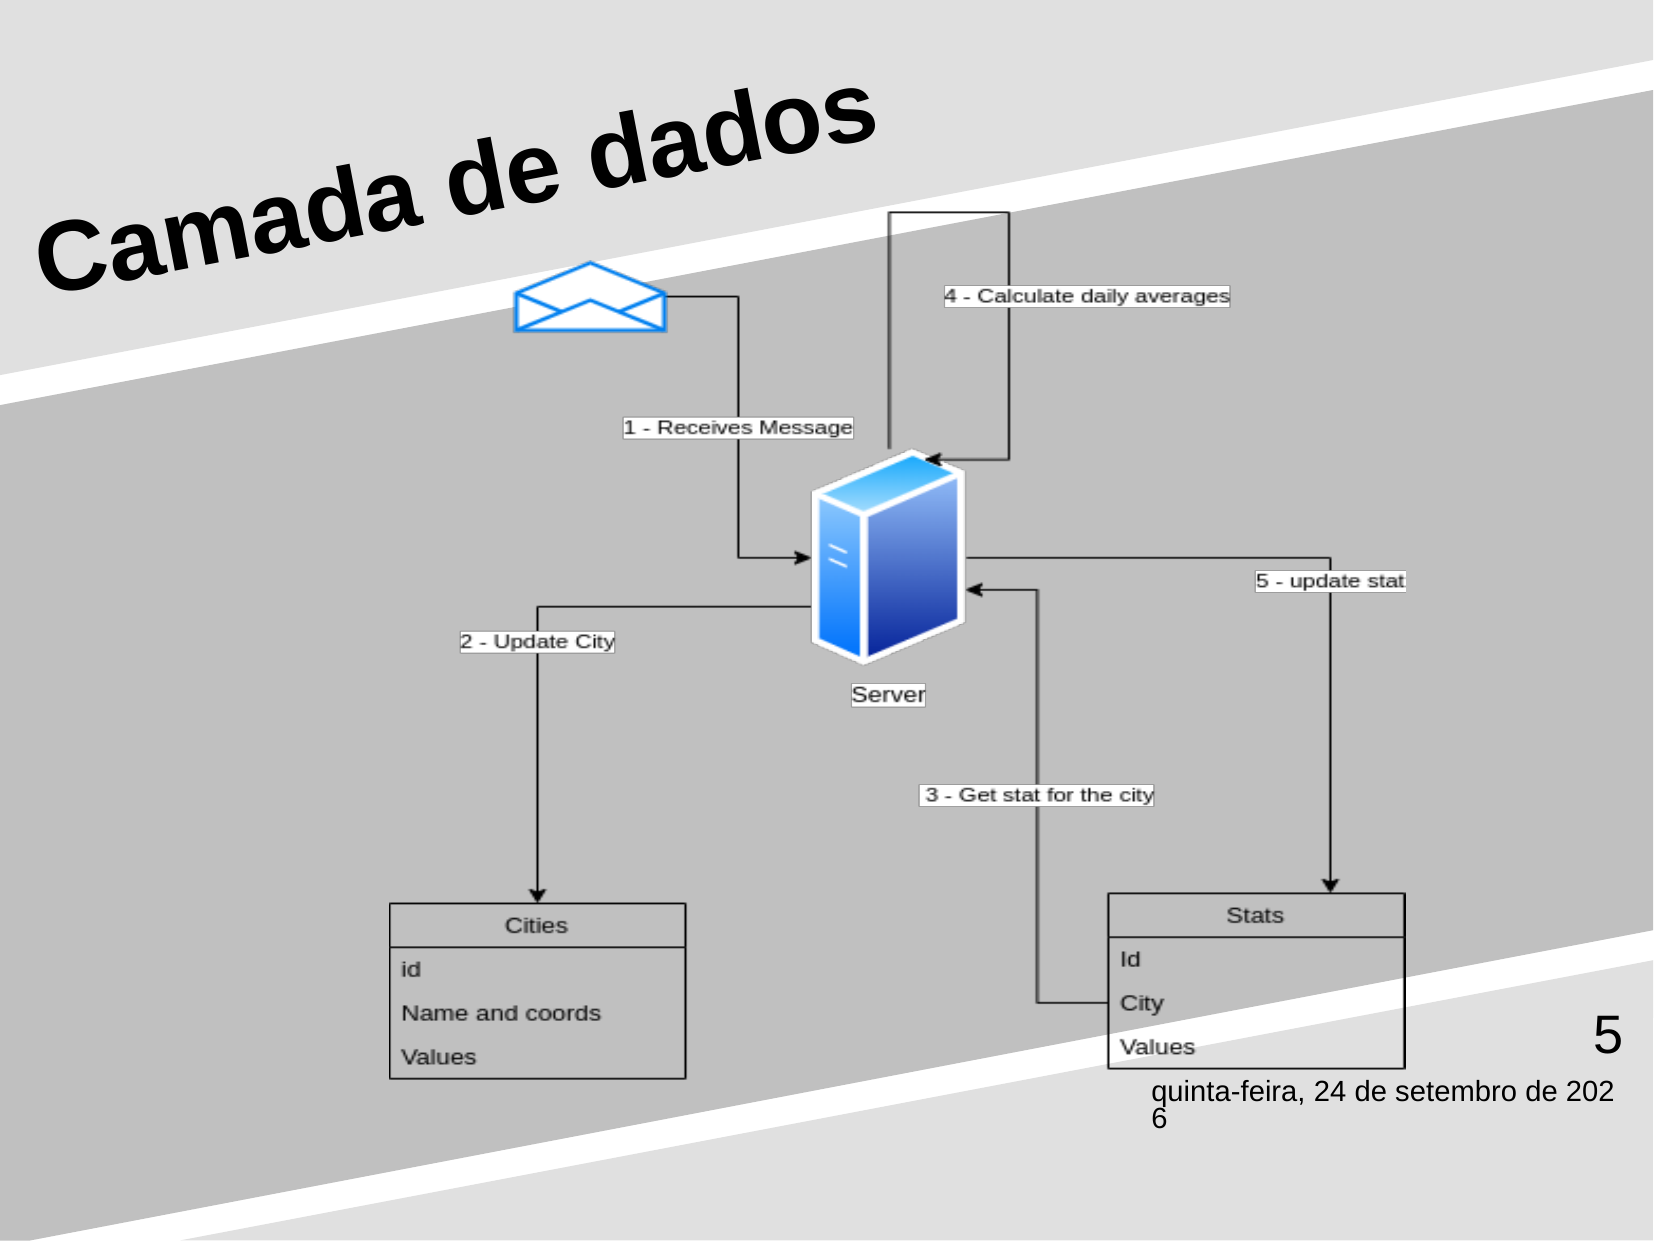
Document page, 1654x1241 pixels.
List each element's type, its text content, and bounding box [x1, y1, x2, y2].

title Camada de dados [17, 0, 1518, 365]
picture [389, 200, 1406, 1085]
